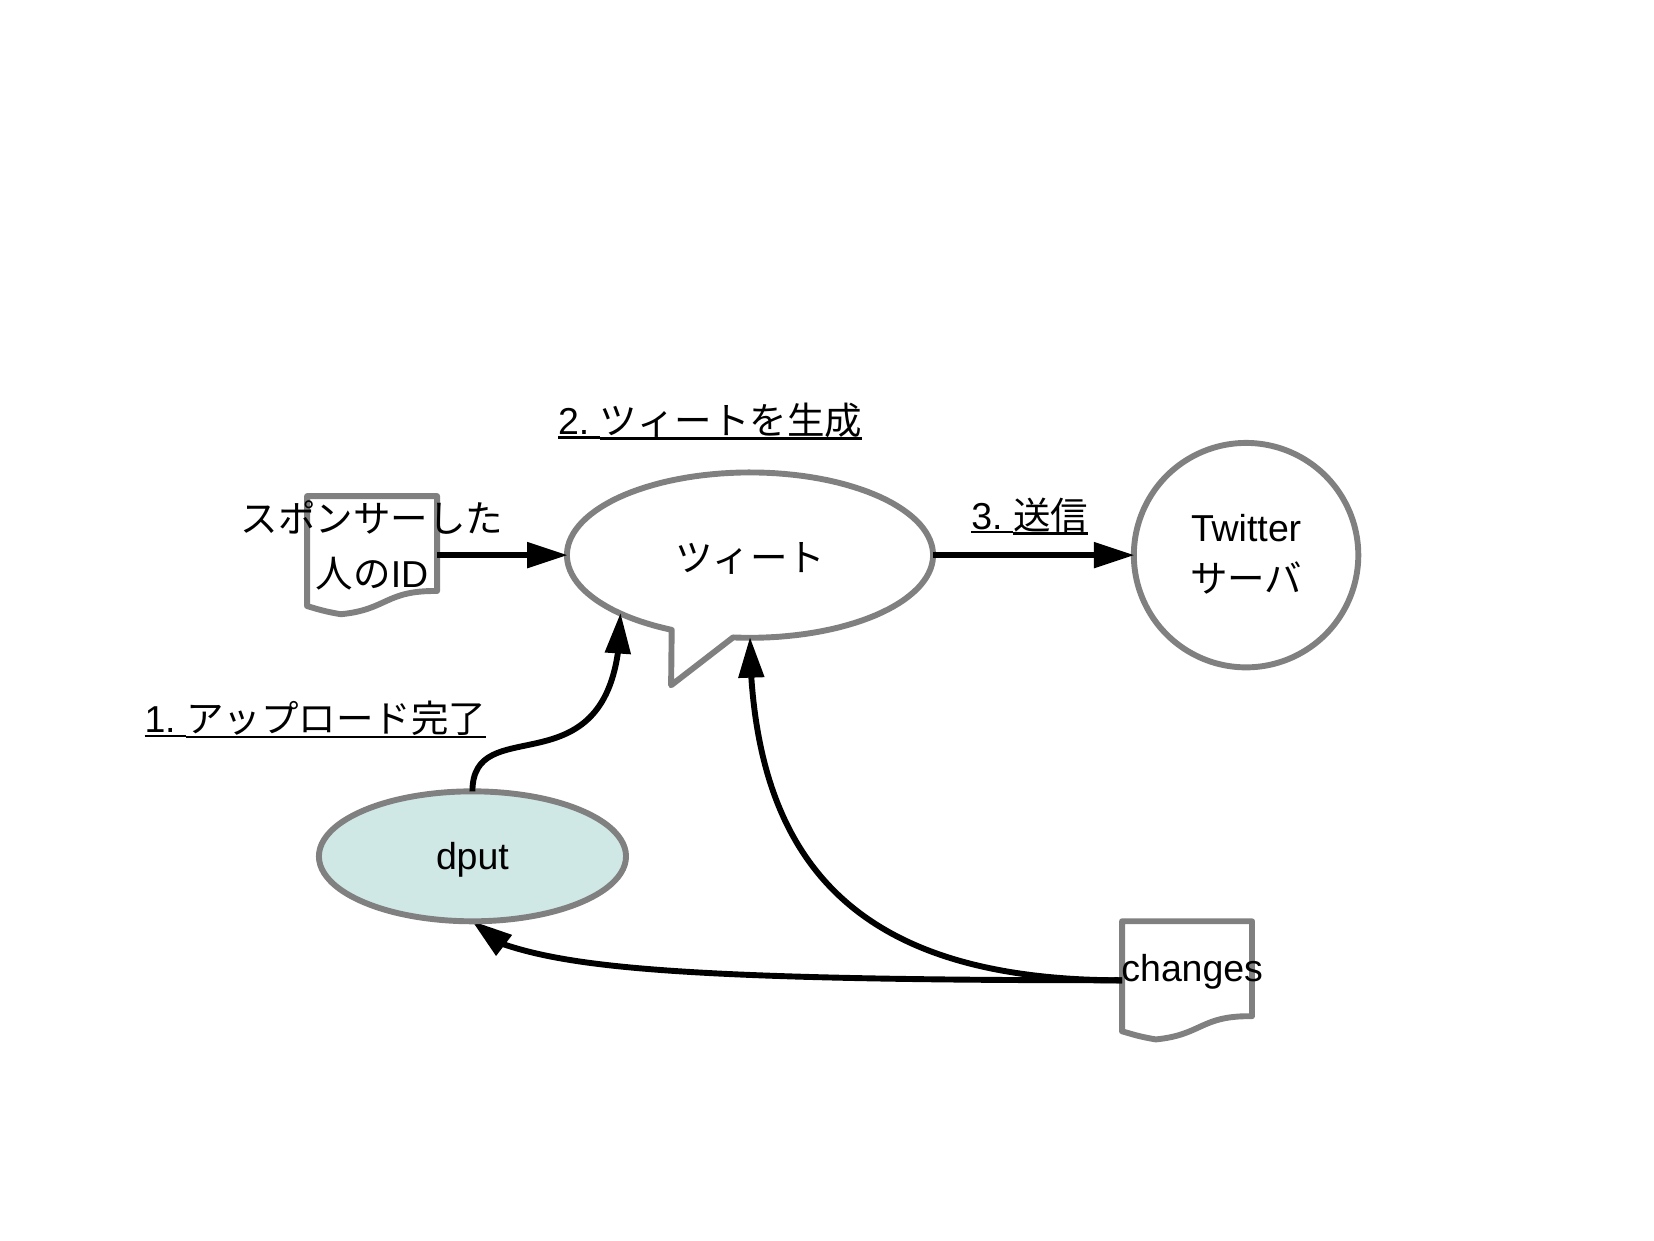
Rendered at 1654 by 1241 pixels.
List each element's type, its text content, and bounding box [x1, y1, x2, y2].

text_box 3. 送信 [956, 478, 1300, 541]
text_box .changes [1122, 921, 1253, 1040]
text_box スポンサーした 人のID [307, 496, 438, 615]
text_box dput [318, 791, 627, 922]
text_box Twitter サーバ [1133, 442, 1359, 668]
text_box ツィート [566, 472, 933, 686]
text_box 1. アップロード完了 [129, 681, 544, 745]
text_box 2. ツィートを生成 [543, 383, 957, 447]
